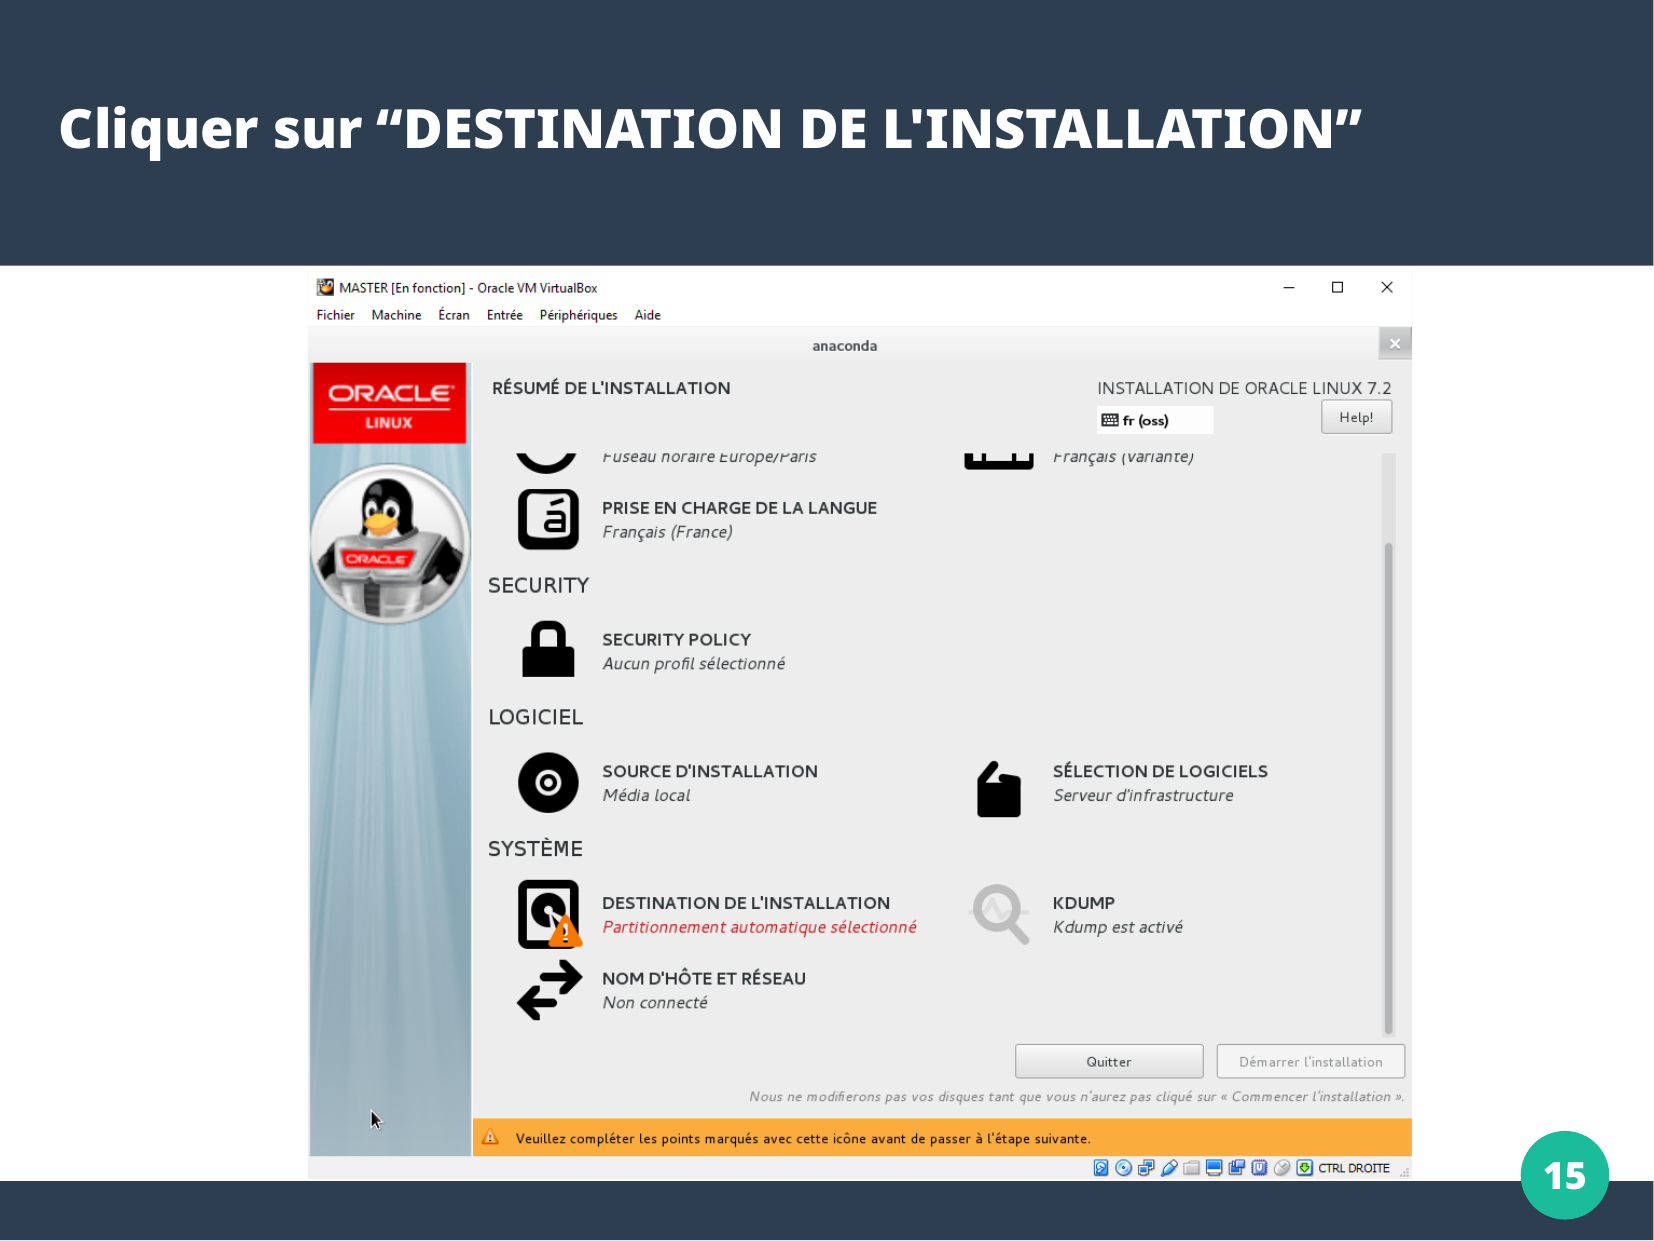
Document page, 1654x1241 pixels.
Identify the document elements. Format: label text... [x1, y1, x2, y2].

picture [307, 271, 1413, 1180]
title Cliquer sur “DESTINATION DE L'INSTALLATION” [59, 49, 1595, 207]
